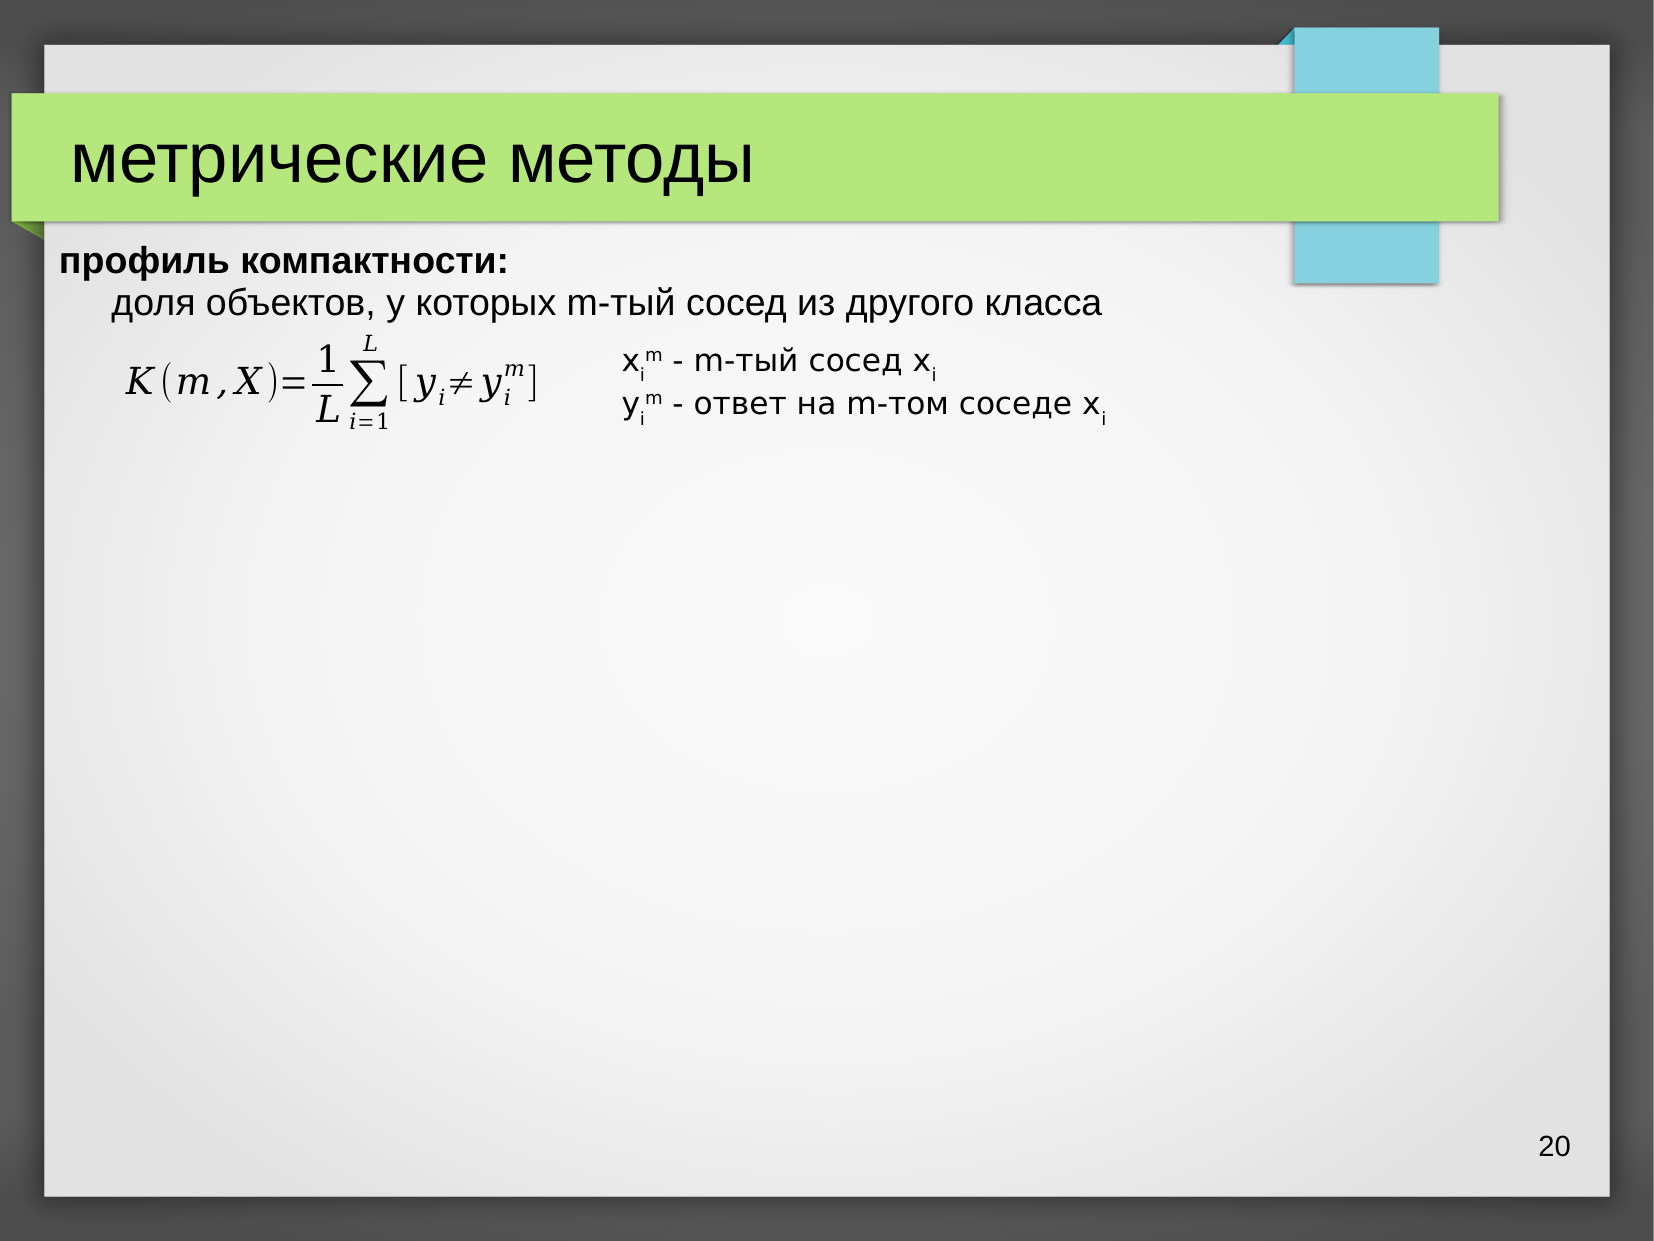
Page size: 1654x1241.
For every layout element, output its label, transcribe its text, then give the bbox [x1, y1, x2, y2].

picture [0, 0, 1654, 1241]
chart [118, 330, 544, 435]
text_box профиль компактности: доля объектов, у которых m-тый сосед из другого класса [59, 243, 1347, 319]
title метрические методы [70, 118, 1205, 199]
text_box xim - m-тый сосед xi yim - ответ на m-том соседе xi [606, 335, 1123, 438]
